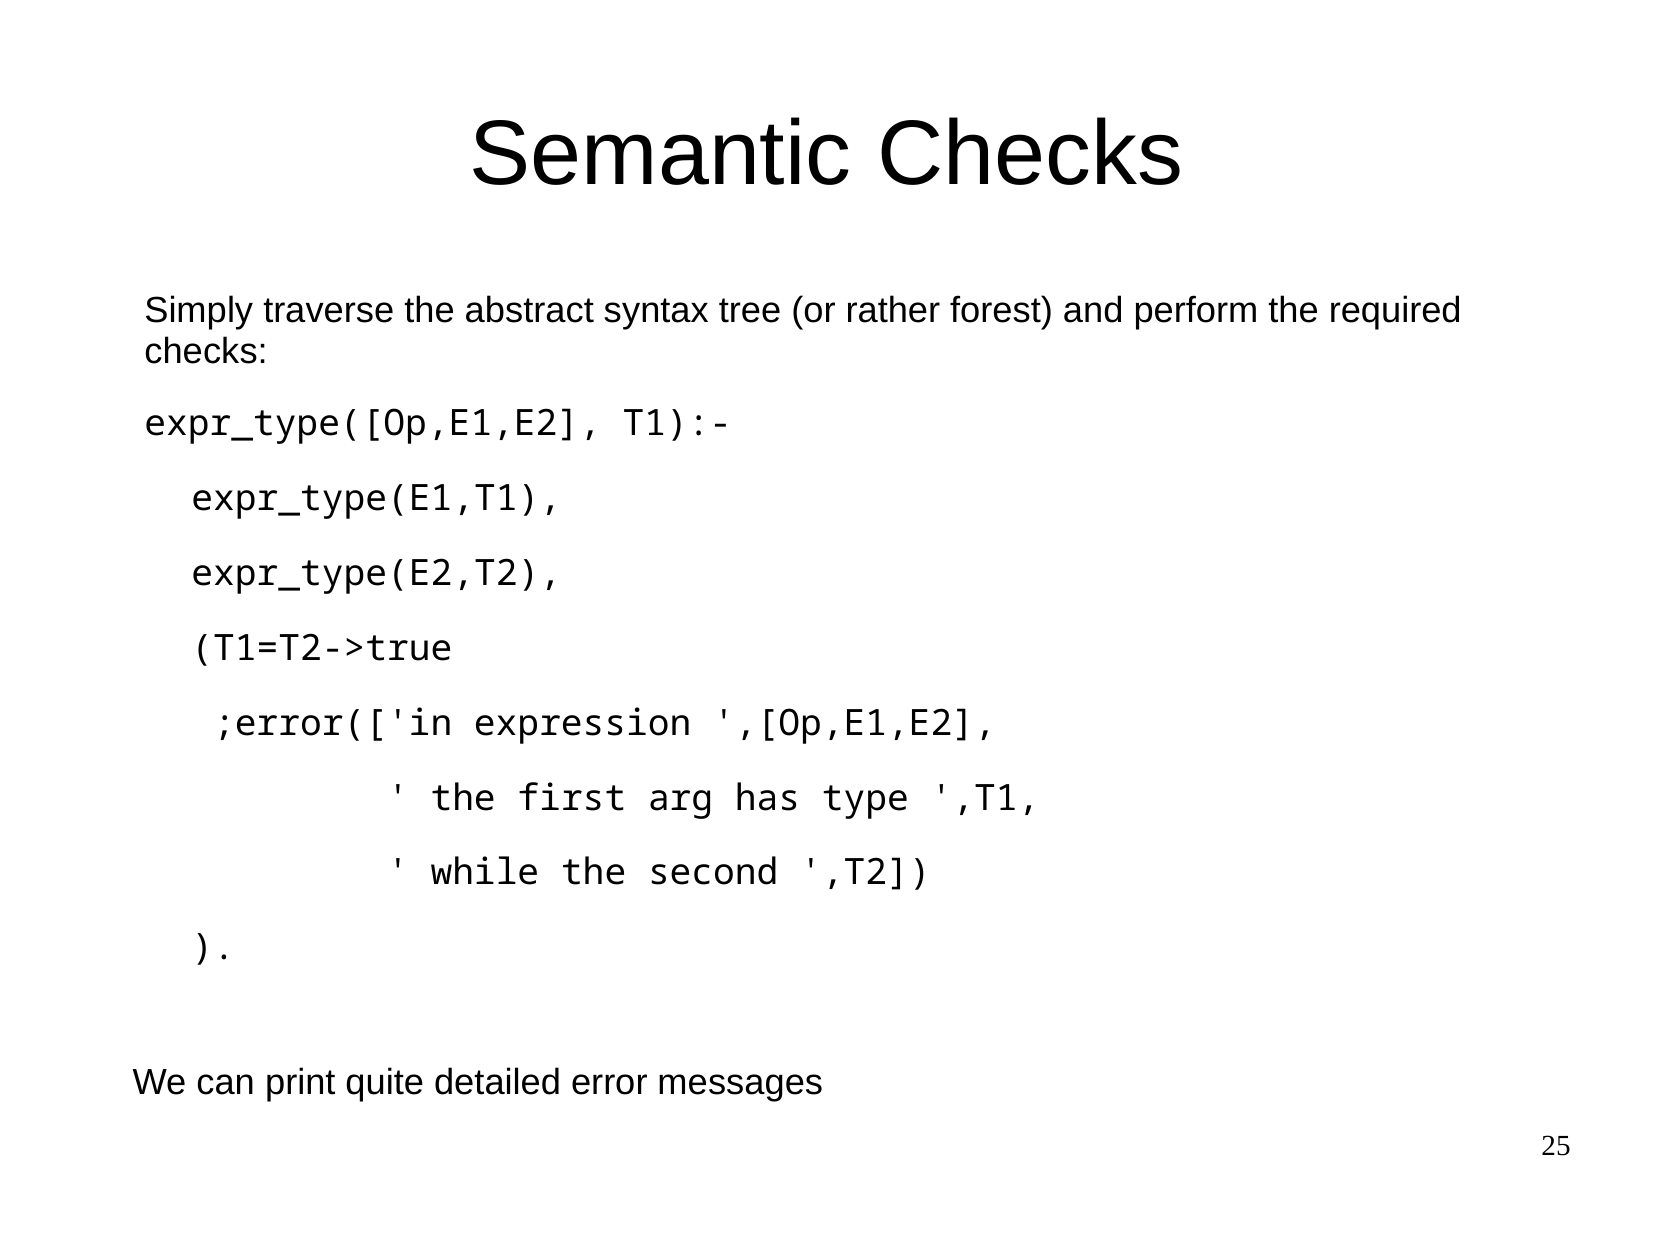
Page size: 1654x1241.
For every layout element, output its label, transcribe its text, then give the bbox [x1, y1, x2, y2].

title Semantic Checks [82, 49, 1571, 257]
list Simply traverse the abstract syntax tree (or rather forest) and perform the required checks: expr_type([Op,E1,E2], T1):- expr_type(E1,T1), expr_type(E2,T2), (T1=T2->true ;error(['in expression ',[Op,E1,E2], ' the first arg has type ',T1, ' while the second ',T2]) ). We can print quite detailed error messages [82, 290, 1571, 1109]
